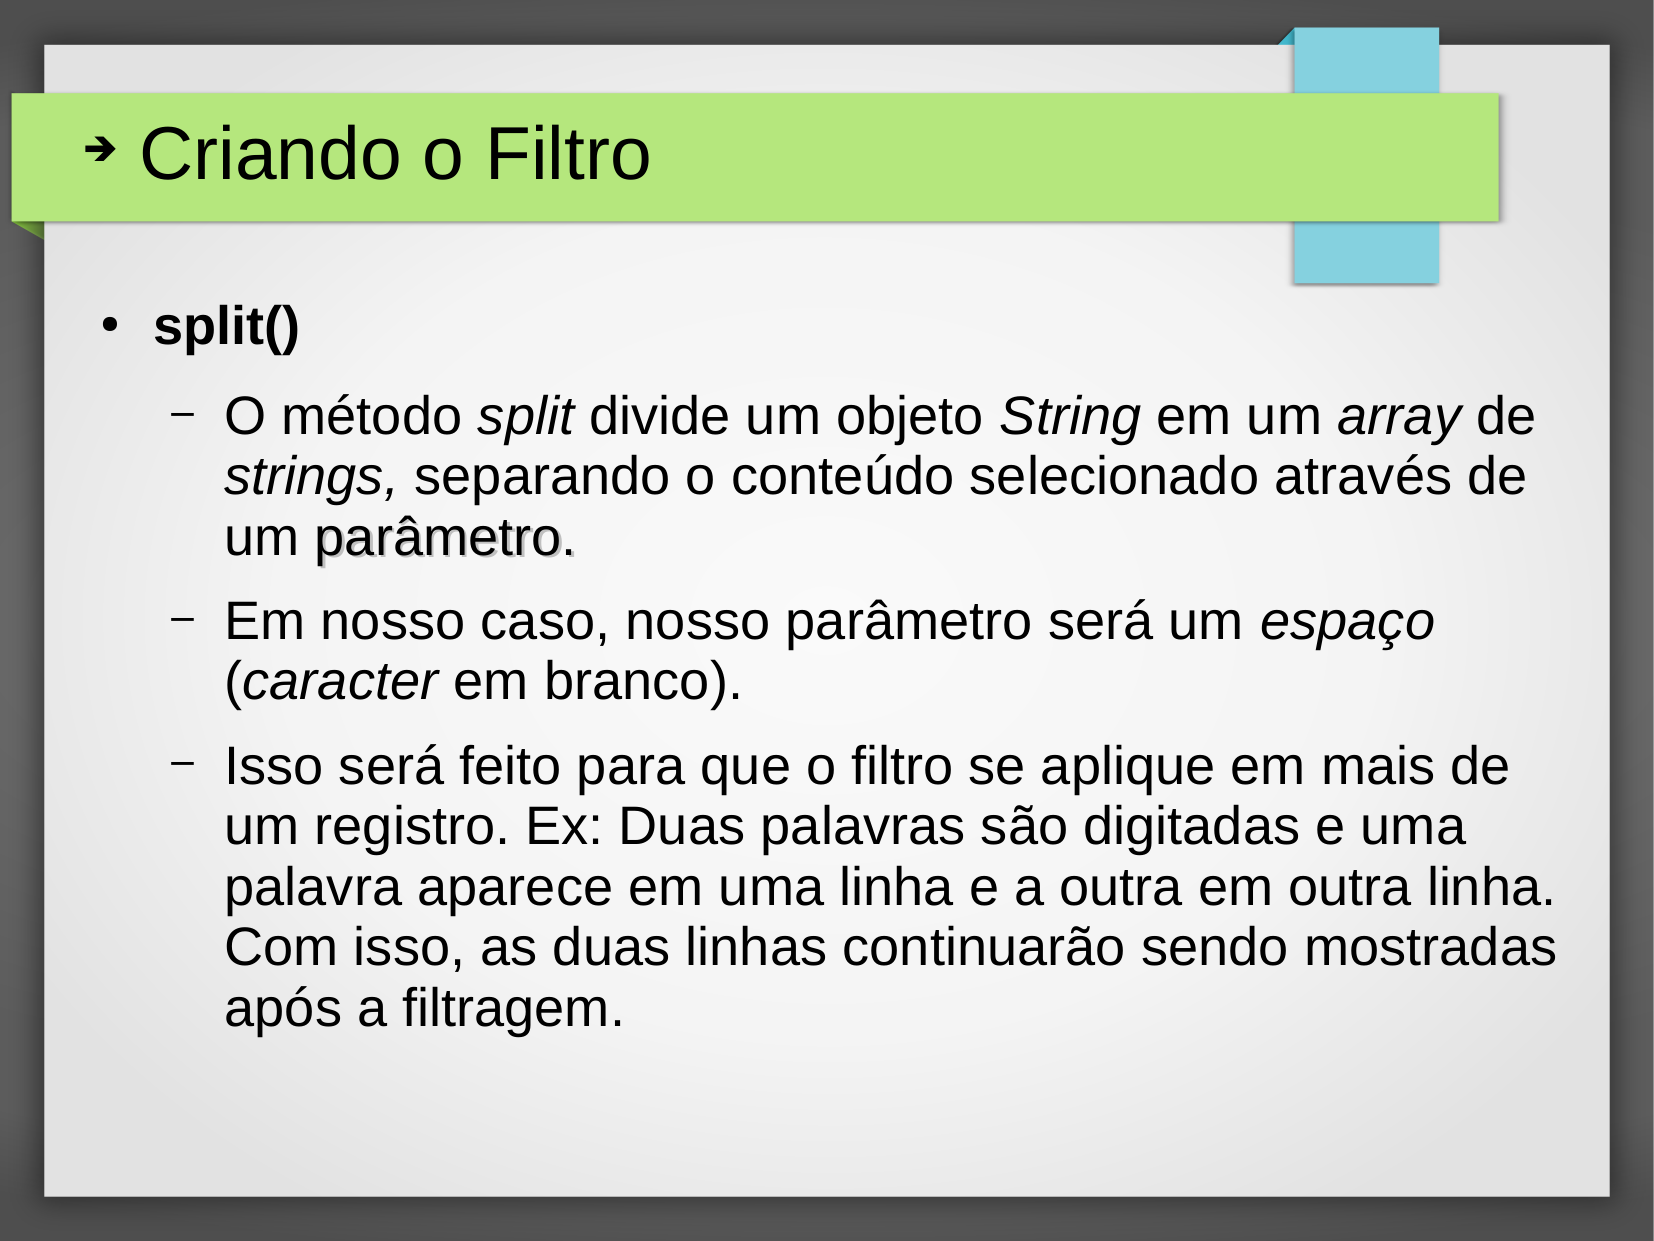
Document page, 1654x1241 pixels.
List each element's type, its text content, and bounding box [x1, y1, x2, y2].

picture [0, 0, 1654, 1241]
text_box [659, 565, 1002, 678]
list split() O método split divide um objeto String em um array de strings, separando o conteúdo selecionado através de um parâmetro. Em nosso caso, nosso parâmetro será um espaço (caracter em branco). Isso será feito para que o filtro se aplique em mais de um registro. Ex: Duas palavras são digitadas e uma palavra aparece em uma linha e a outra em outra linha. Com isso, as duas linhas continuarão sendo mostradas após a filtragem. [82, 295, 1571, 1063]
title Criando o Filtro [82, 94, 1264, 213]
